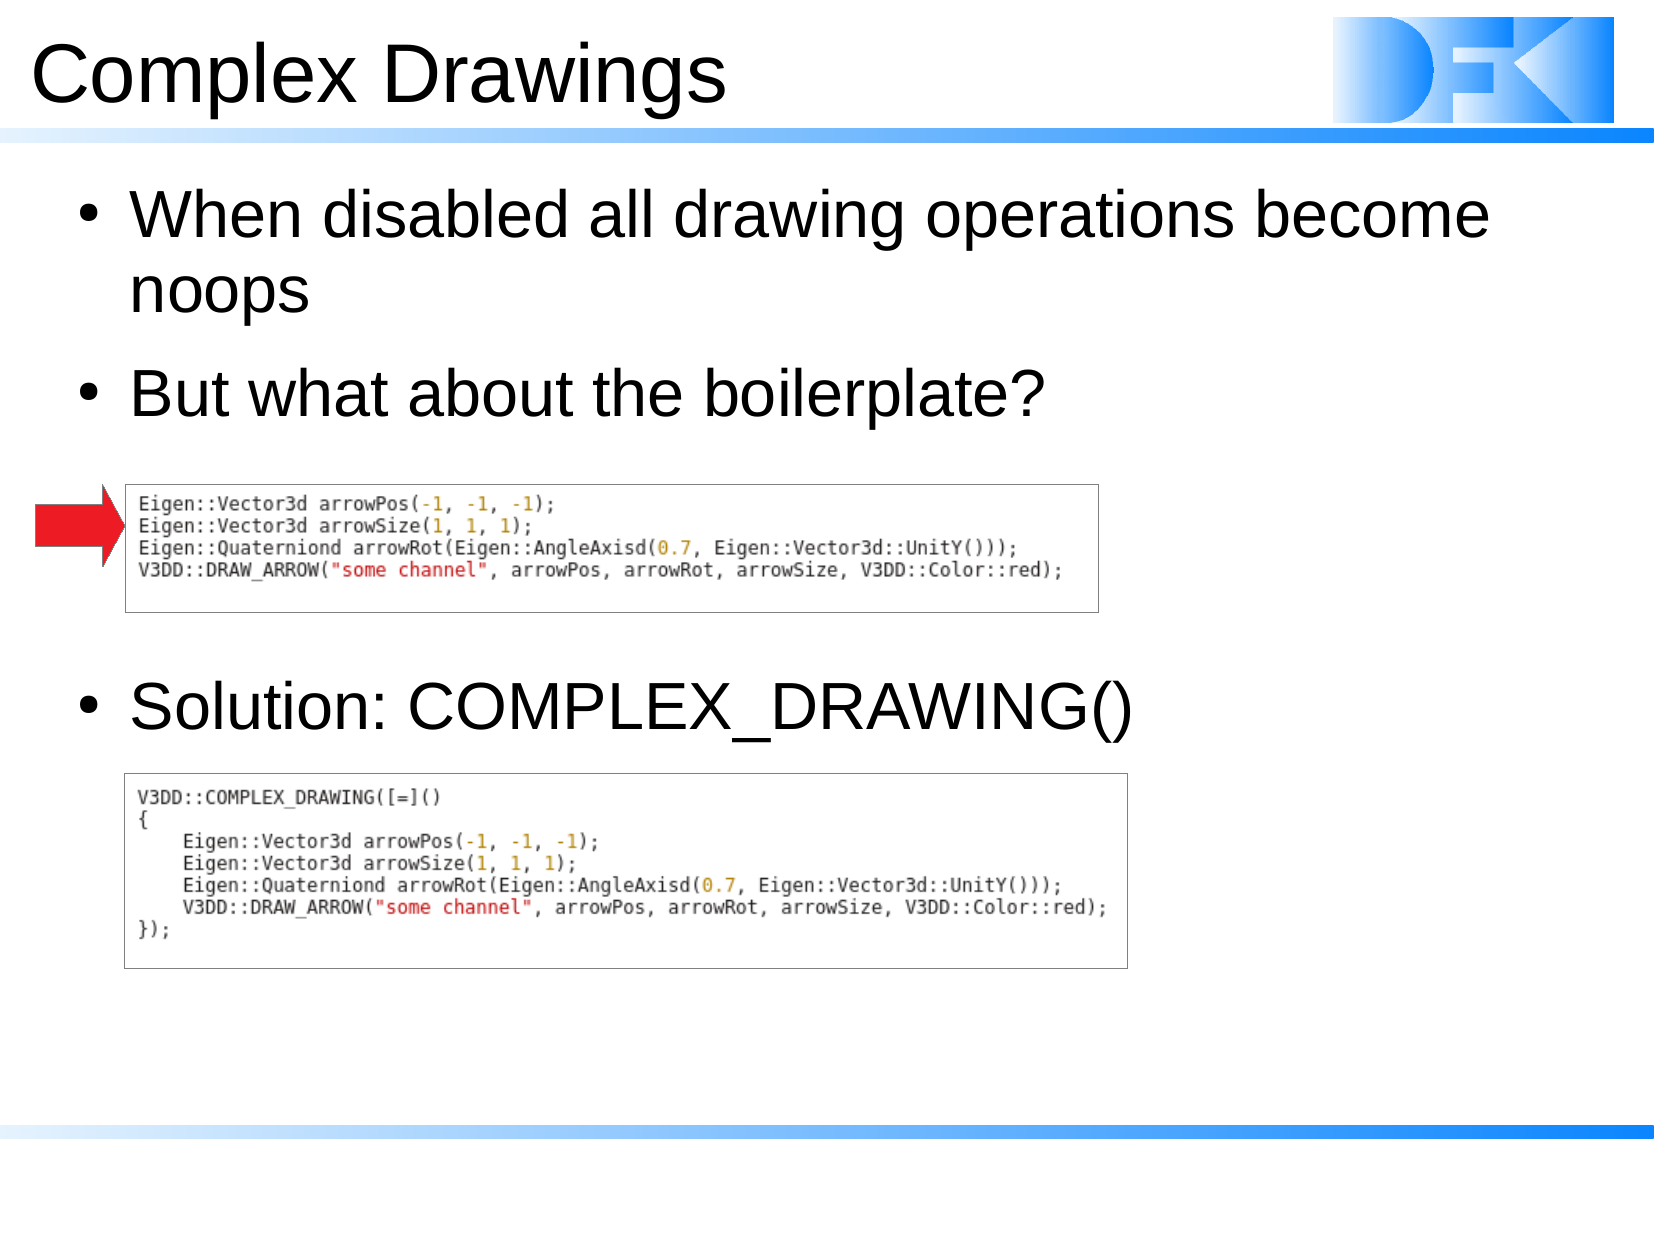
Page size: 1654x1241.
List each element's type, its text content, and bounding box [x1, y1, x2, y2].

picture [1332, 17, 1614, 123]
title Complex Drawings [30, 8, 1291, 139]
picture [124, 773, 1128, 969]
list When disabled all drawing operations become noops But what about the boilerplate? Solution: COMPLEX_DRAWING() [59, 177, 1606, 897]
picture [125, 484, 1099, 613]
text_box [35, 484, 125, 567]
